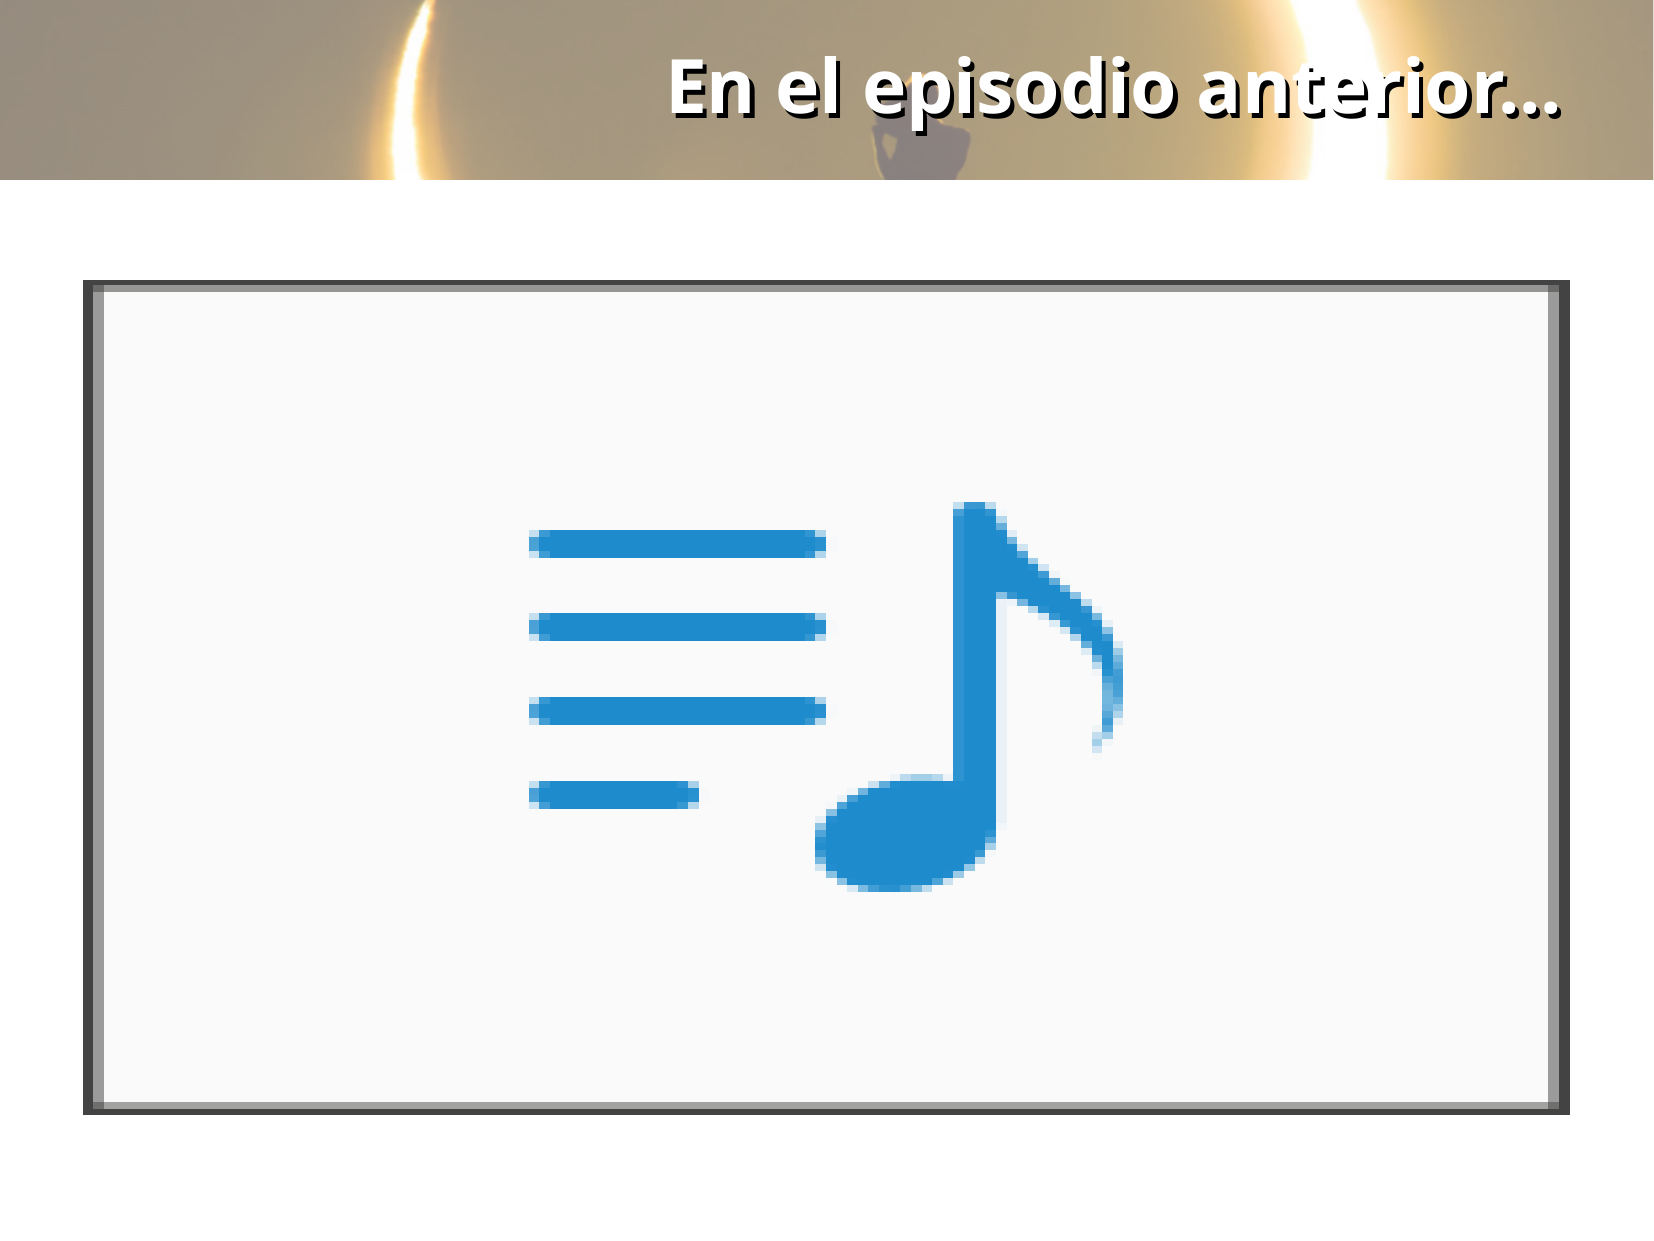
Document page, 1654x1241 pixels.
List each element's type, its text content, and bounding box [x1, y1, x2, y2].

title En el episodio anterior... [75, 19, 1564, 151]
text_box [82, 278, 1571, 1116]
picture [0, 0, 1654, 180]
